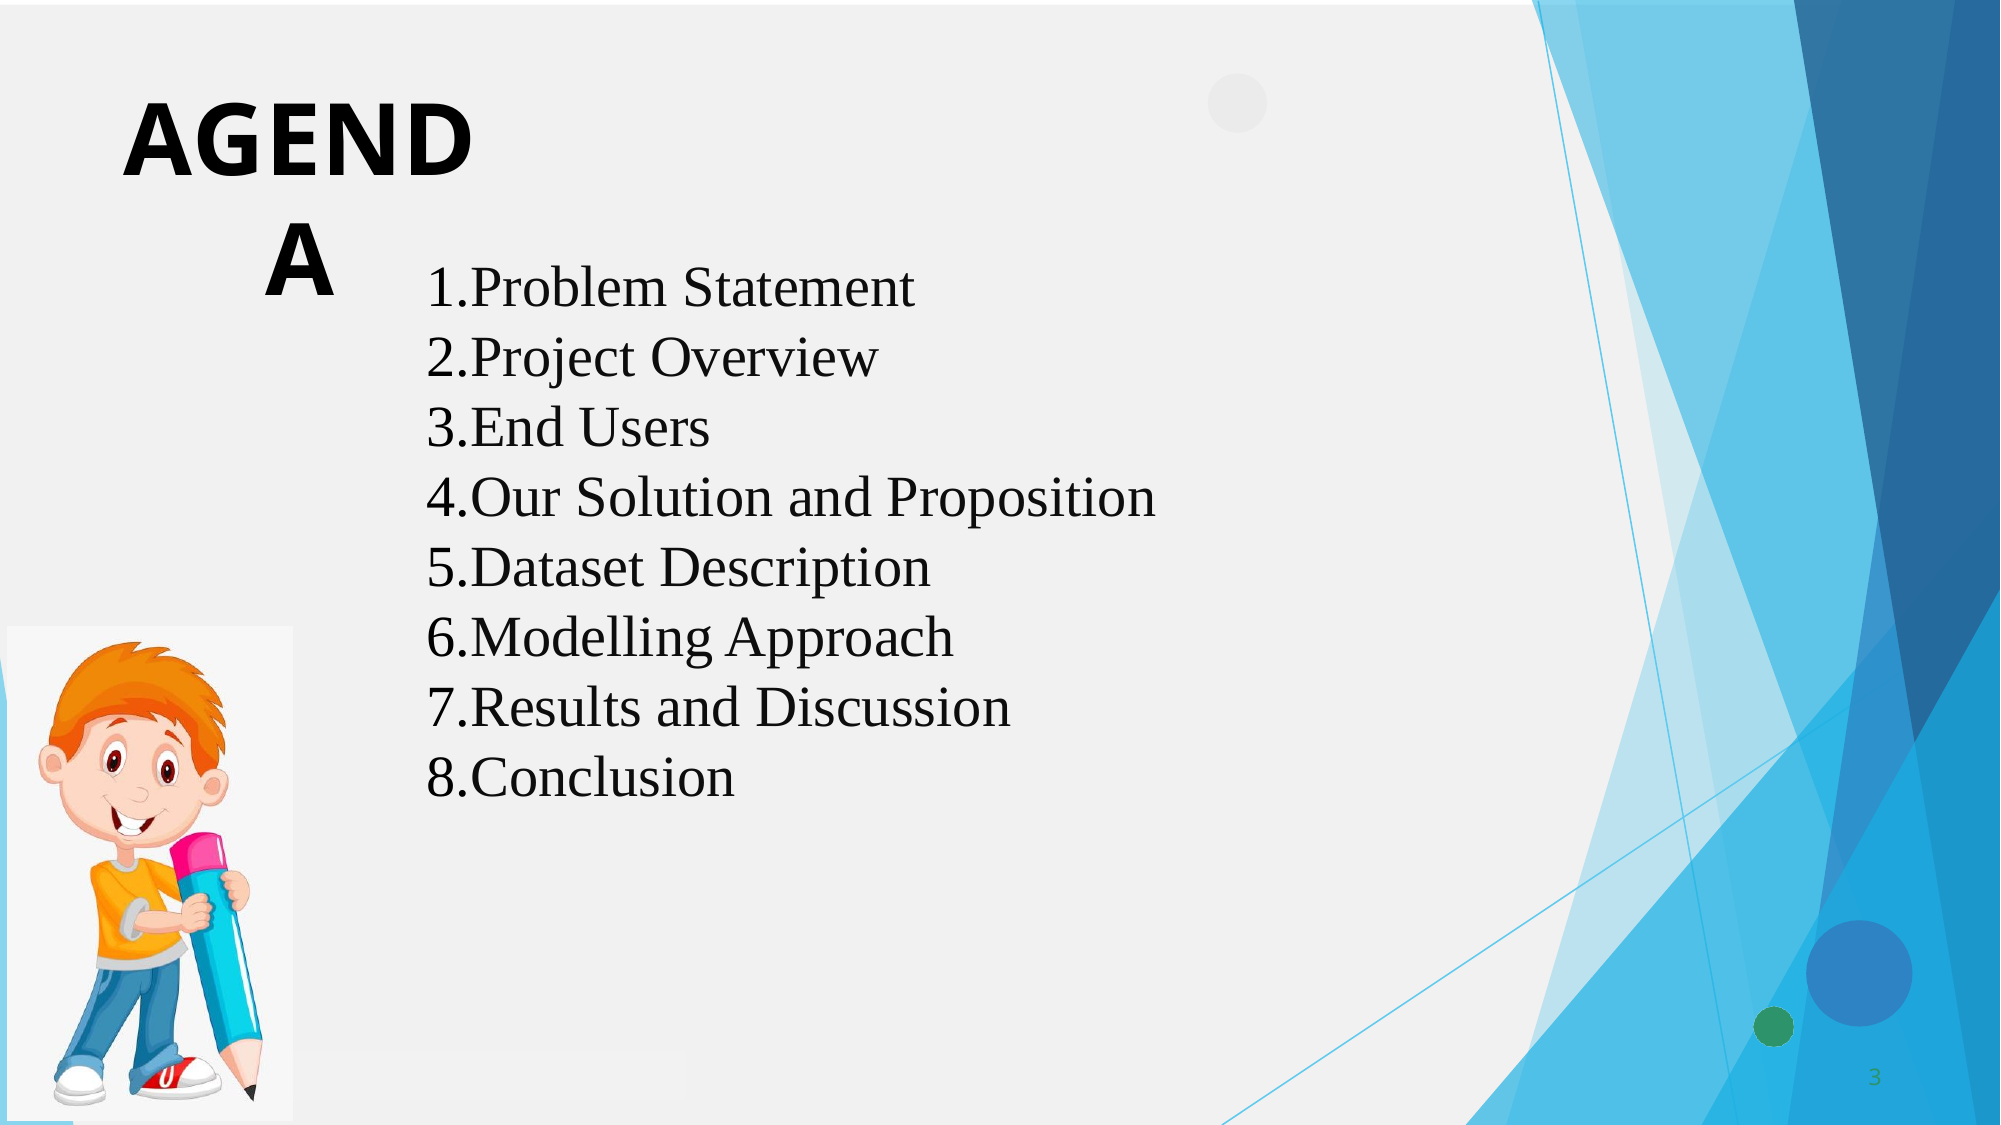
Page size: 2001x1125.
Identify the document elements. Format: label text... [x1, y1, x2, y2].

text_box Problem Statement Project Overview End Users Our Solution and Proposition Dataset Description Modelling Approach Results and Discussion Conclusion [411, 170, 1237, 893]
slide_number 3 [1862, 1061, 1888, 1094]
title AGENDA [121, 73, 509, 198]
picture [7, 626, 685, 1121]
text_box [0, 0, 2000, 1125]
picture [1753, 1006, 1794, 1047]
